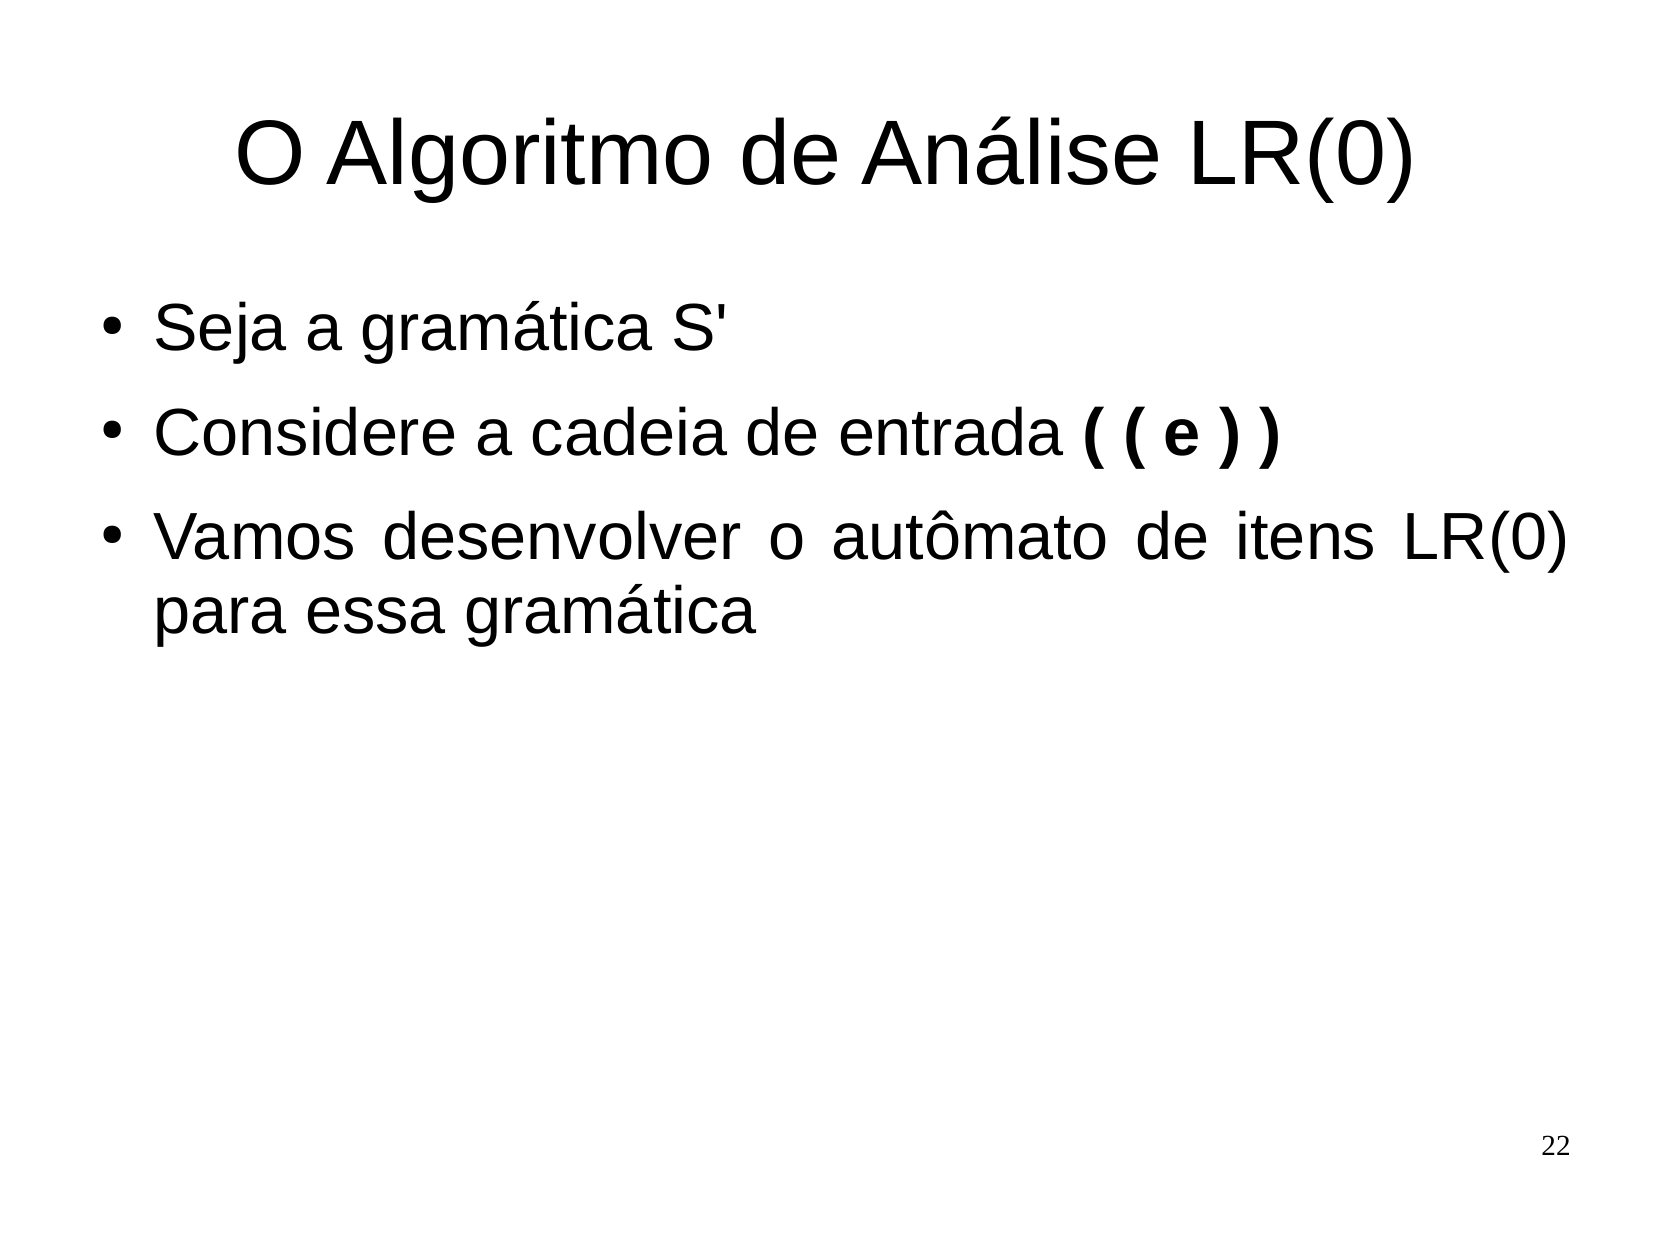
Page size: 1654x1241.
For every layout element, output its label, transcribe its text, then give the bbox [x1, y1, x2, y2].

title O Algoritmo de Análise LR(0) [82, 49, 1571, 257]
list Seja a gramática S' Considere a cadeia de entrada ( ( e ) ) Vamos desenvolver o autômato de itens LR(0) para essa gramática [82, 290, 1571, 1010]
